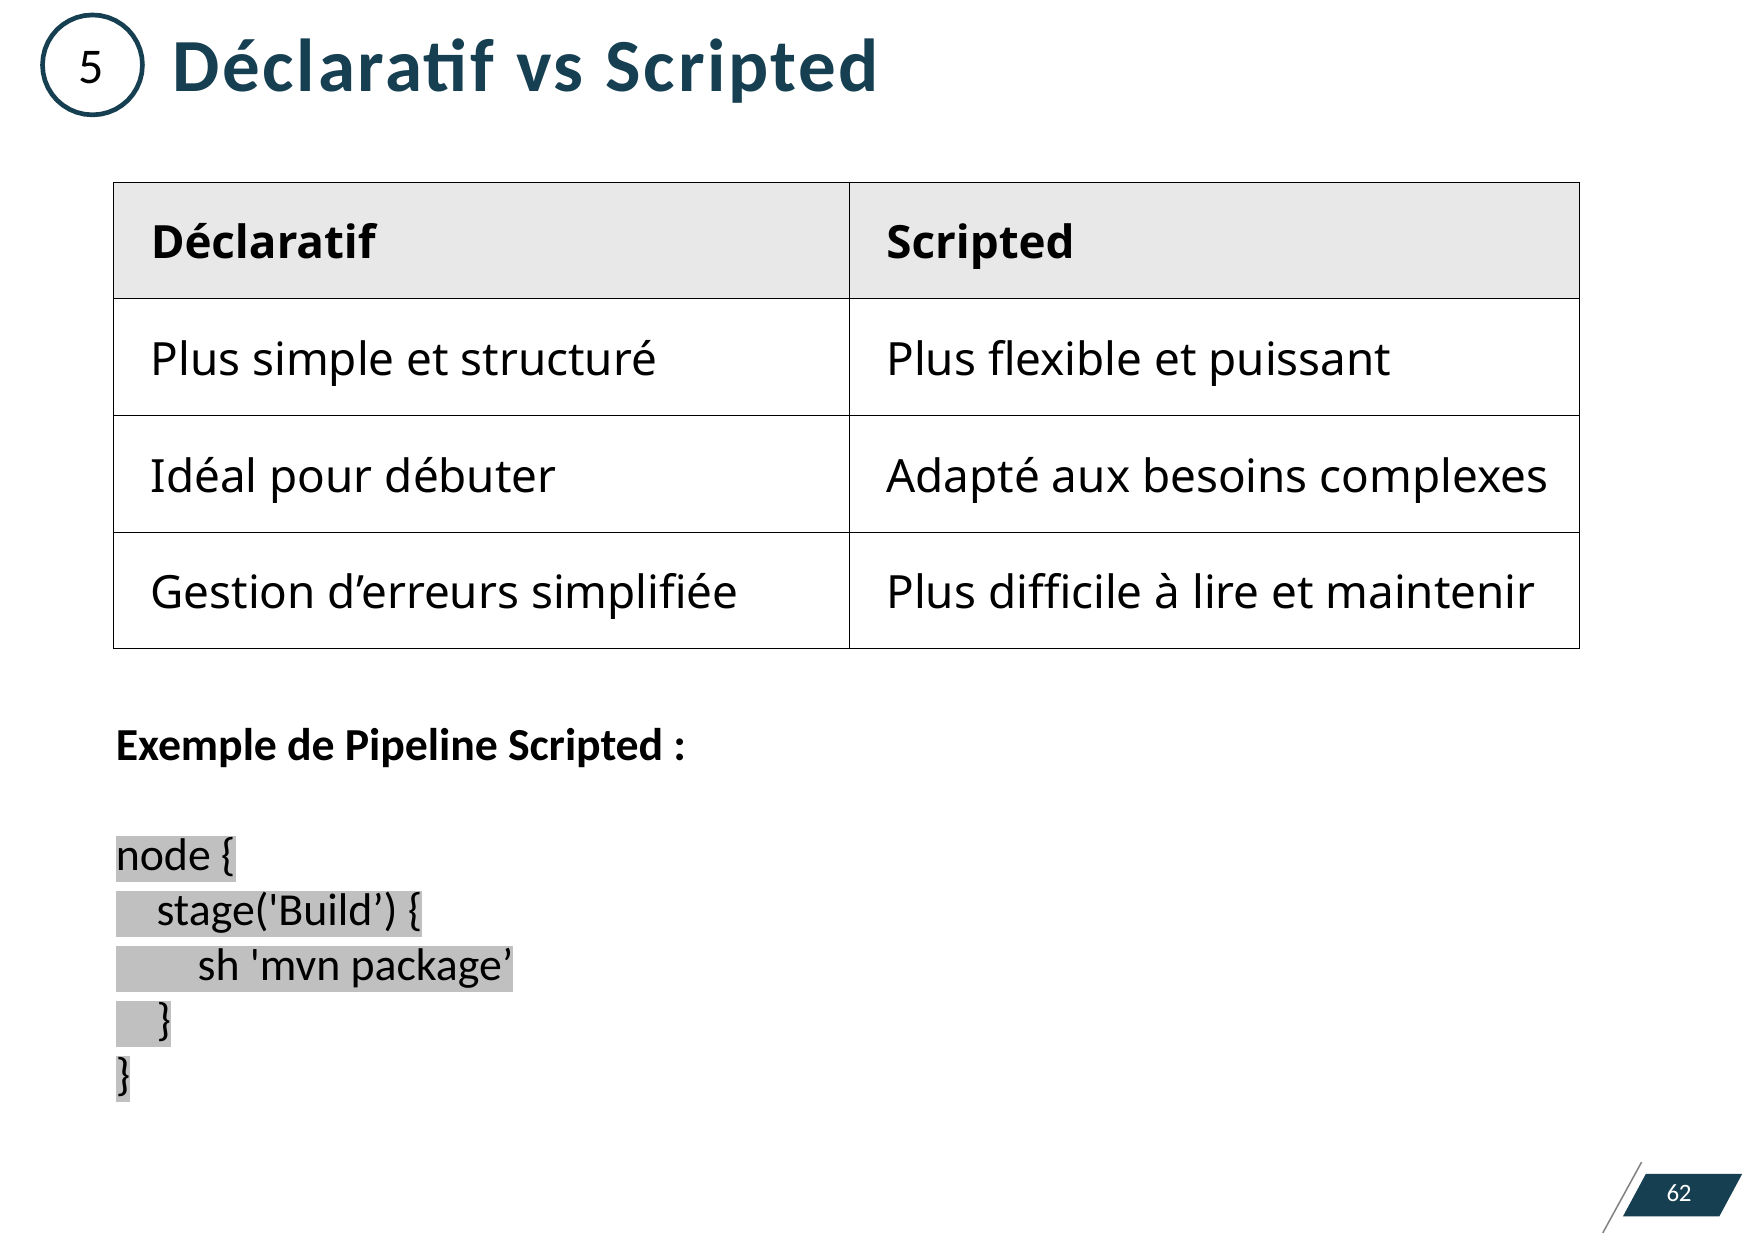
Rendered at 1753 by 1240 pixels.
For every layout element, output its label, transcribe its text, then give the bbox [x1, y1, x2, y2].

table_header Scripted [850, 183, 1579, 298]
table_cell Gestion d’erreurs simplifiée [114, 533, 849, 648]
table_cell Plus difficile à lire et maintenir [850, 533, 1579, 648]
text_box 62 [1638, 1169, 1707, 1215]
table_cell Plus flexible et puissant [850, 299, 1579, 415]
title Déclaratif vs Scripted [172, 16, 1580, 107]
text_box 5 [76, 31, 108, 94]
table_cell Adapté aux besoins complexes [850, 416, 1579, 532]
table_header Déclaratif [114, 183, 849, 298]
table_cell Idéal pour débuter [114, 416, 849, 532]
table_cell Plus simple et structuré [114, 299, 849, 415]
text_box Exemple de Pipeline Scripted : node { stage('Build’) { sh 'mvn package’ } } [100, 707, 1682, 1107]
